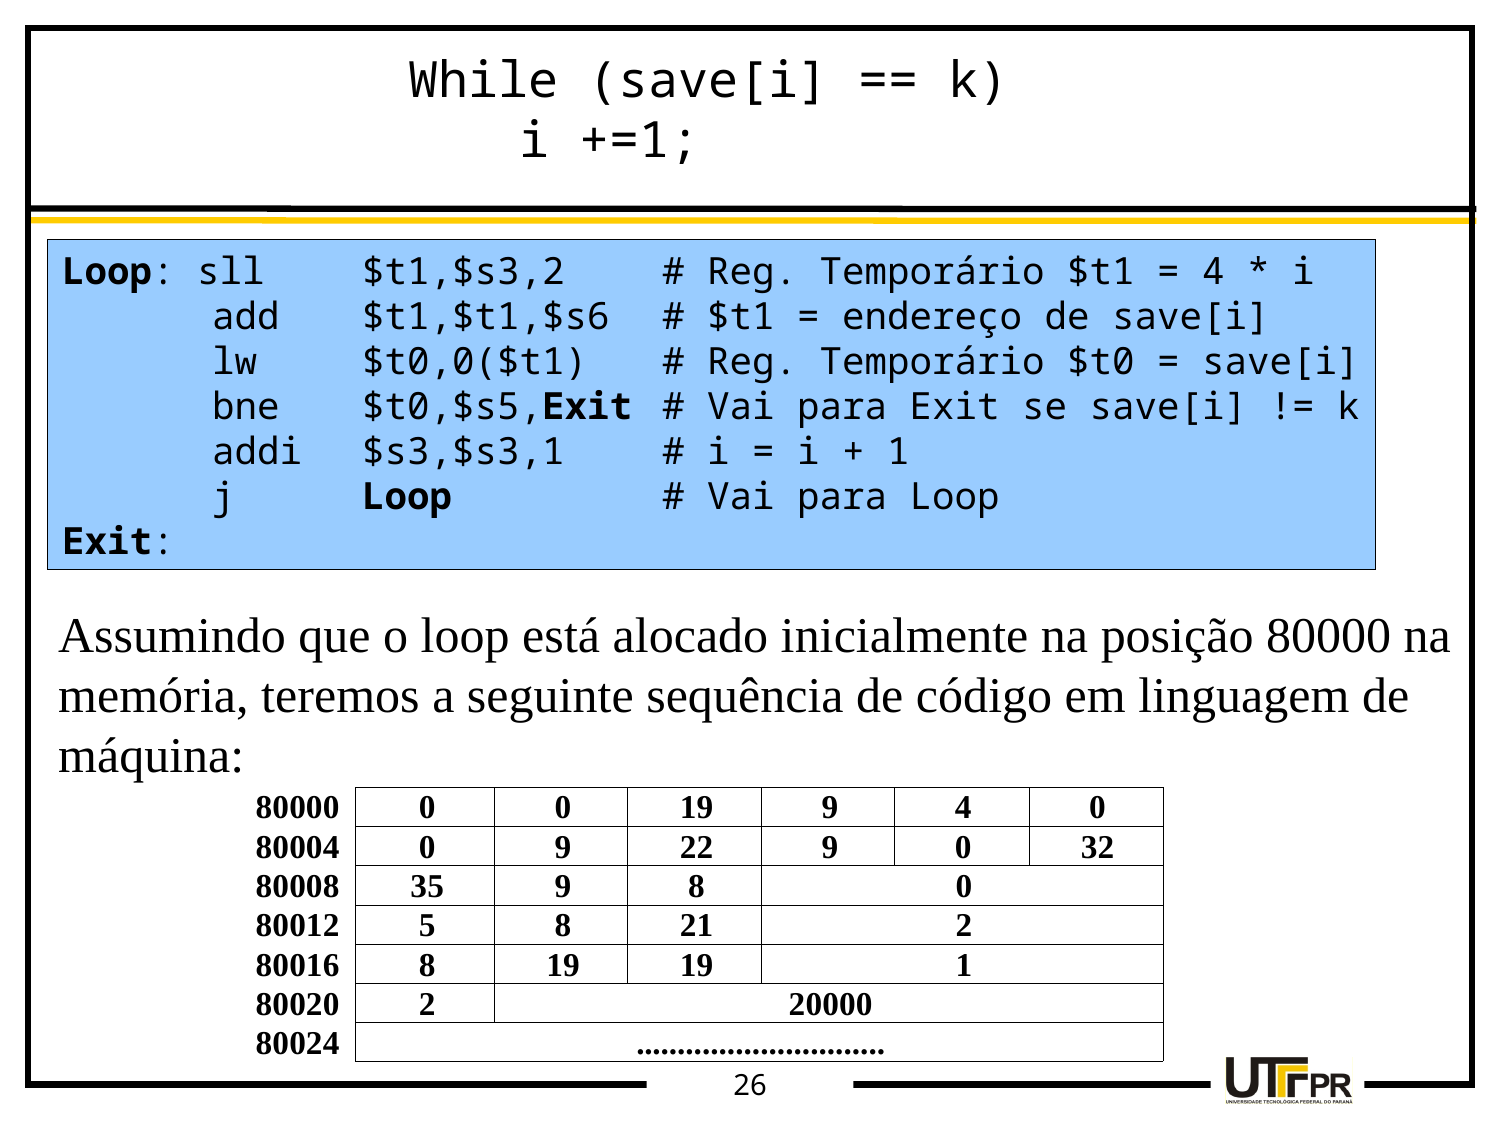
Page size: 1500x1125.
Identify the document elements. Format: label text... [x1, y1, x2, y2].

picture [1225, 1057, 1353, 1104]
text_box Assumindo que o loop está alocado inicialmente na posição 80000 na memória, teremos a seguinte sequência de código em linguagem de máquina: [43, 595, 1467, 790]
text_box Loop: sll $t1,$s3,2 # Reg. Temporário $t1 = 4 * i add $t1,$t1,$s6 # $t1 = endereço de save[i] lw $t0,0($t1) # Reg. Temporário $t0 = save[i] bne $t0,$s5,Exit # Vai para Exit se save[i] != k addi $s3,$s3,1 # i = i + 1 j Loop # Vai para Loop Exit: [47, 239, 1376, 570]
chart [57, 790, 1213, 1125]
text_box While (save[i] == k) i +=1; [354, 39, 1063, 207]
